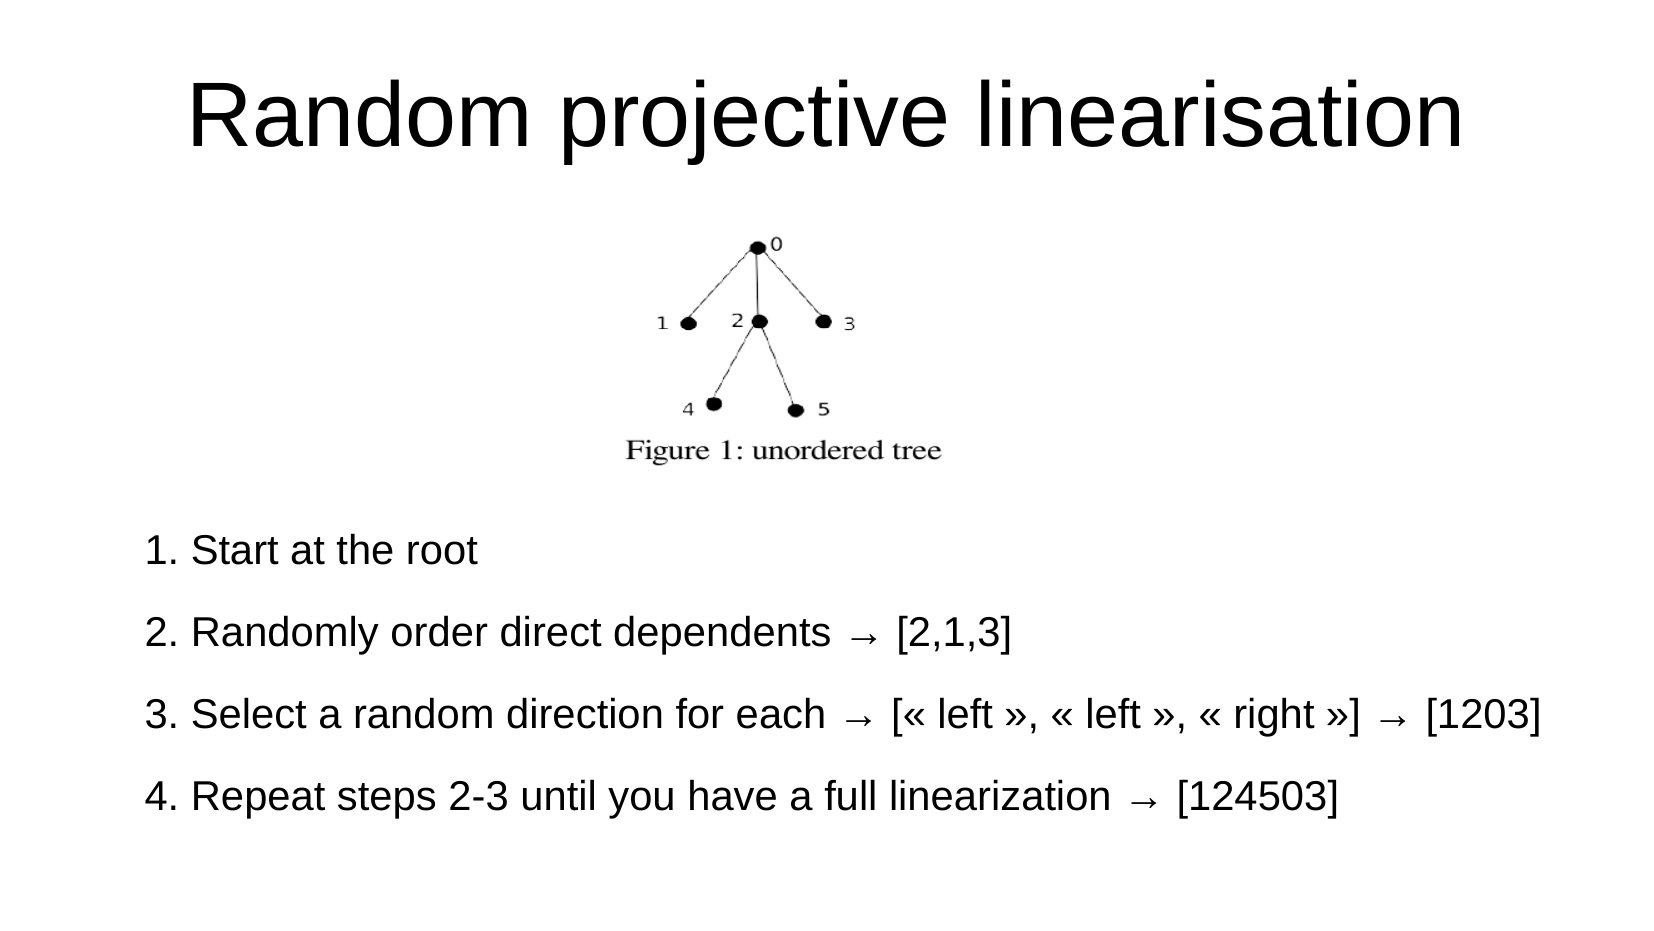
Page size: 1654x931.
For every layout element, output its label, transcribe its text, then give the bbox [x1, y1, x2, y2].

picture [118, 200, 1502, 485]
text_box 1. Start at the root 2. Randomly order direct dependents → [2,1,3] 3. Select a random direction for each → [« left », « left », « right »] → [1203] 4. Repeat steps 2-3 until you have a full linearization → [124503] [129, 519, 1560, 874]
title Random projective linearisation [82, 37, 1571, 193]
